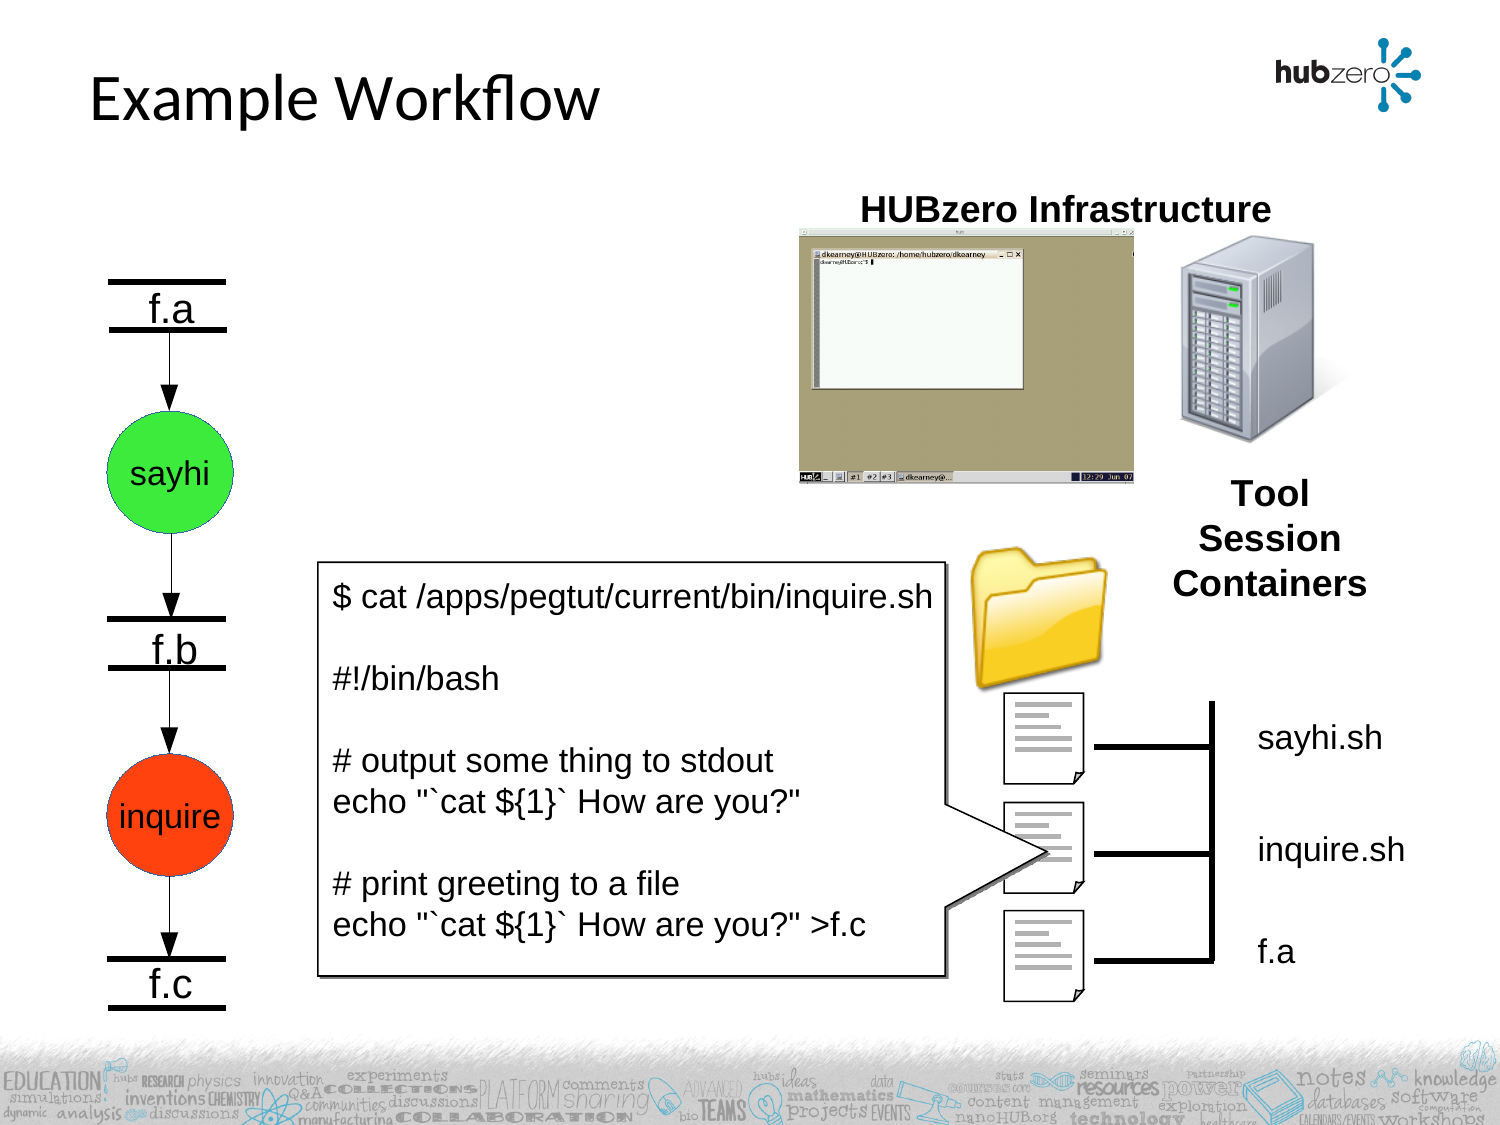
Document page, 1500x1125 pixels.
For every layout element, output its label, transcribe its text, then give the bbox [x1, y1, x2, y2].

text_box [949, 802, 1084, 906]
text_box f.b [170, 671, 214, 680]
text_box [317, 562, 946, 566]
text_box f.a [133, 333, 169, 339]
text_box f.b [137, 671, 169, 680]
text_box f.a [170, 333, 210, 339]
text_box [1004, 910, 1084, 1002]
text_box sayhi [106, 411, 234, 534]
text_box f.c [134, 962, 220, 1005]
picture [1272, 35, 1424, 44]
picture [1156, 228, 1367, 451]
text_box Tool Session Containers [1157, 461, 1395, 612]
text_box $ cat /apps/pegtut/current/bin/inquire.sh #!/bin/bash # output some thing to stdout echo "`cat ${1}` How are you?" # print greeting to a file echo "`cat ${1}` How are you?" >f.c [317, 566, 949, 992]
text_box f.b [137, 622, 214, 665]
text_box [1004, 693, 1084, 784]
text_box inquire [106, 753, 234, 877]
text_box HUBzero Infrastructure [845, 177, 1288, 238]
text_box f.a [133, 285, 210, 327]
picture [799, 228, 1134, 484]
text_box f.c [171, 949, 220, 956]
text_box f.c [134, 1011, 220, 1015]
title Example Workflow [75, 44, 1425, 144]
text_box f.a [133, 274, 210, 279]
text_box f.a [1242, 922, 1311, 979]
picture [967, 518, 1142, 694]
picture [0, 1034, 1500, 1125]
text_box sayhi.sh [1242, 707, 1399, 764]
text_box f.c [134, 949, 167, 956]
text_box inquire.sh [1242, 820, 1421, 877]
